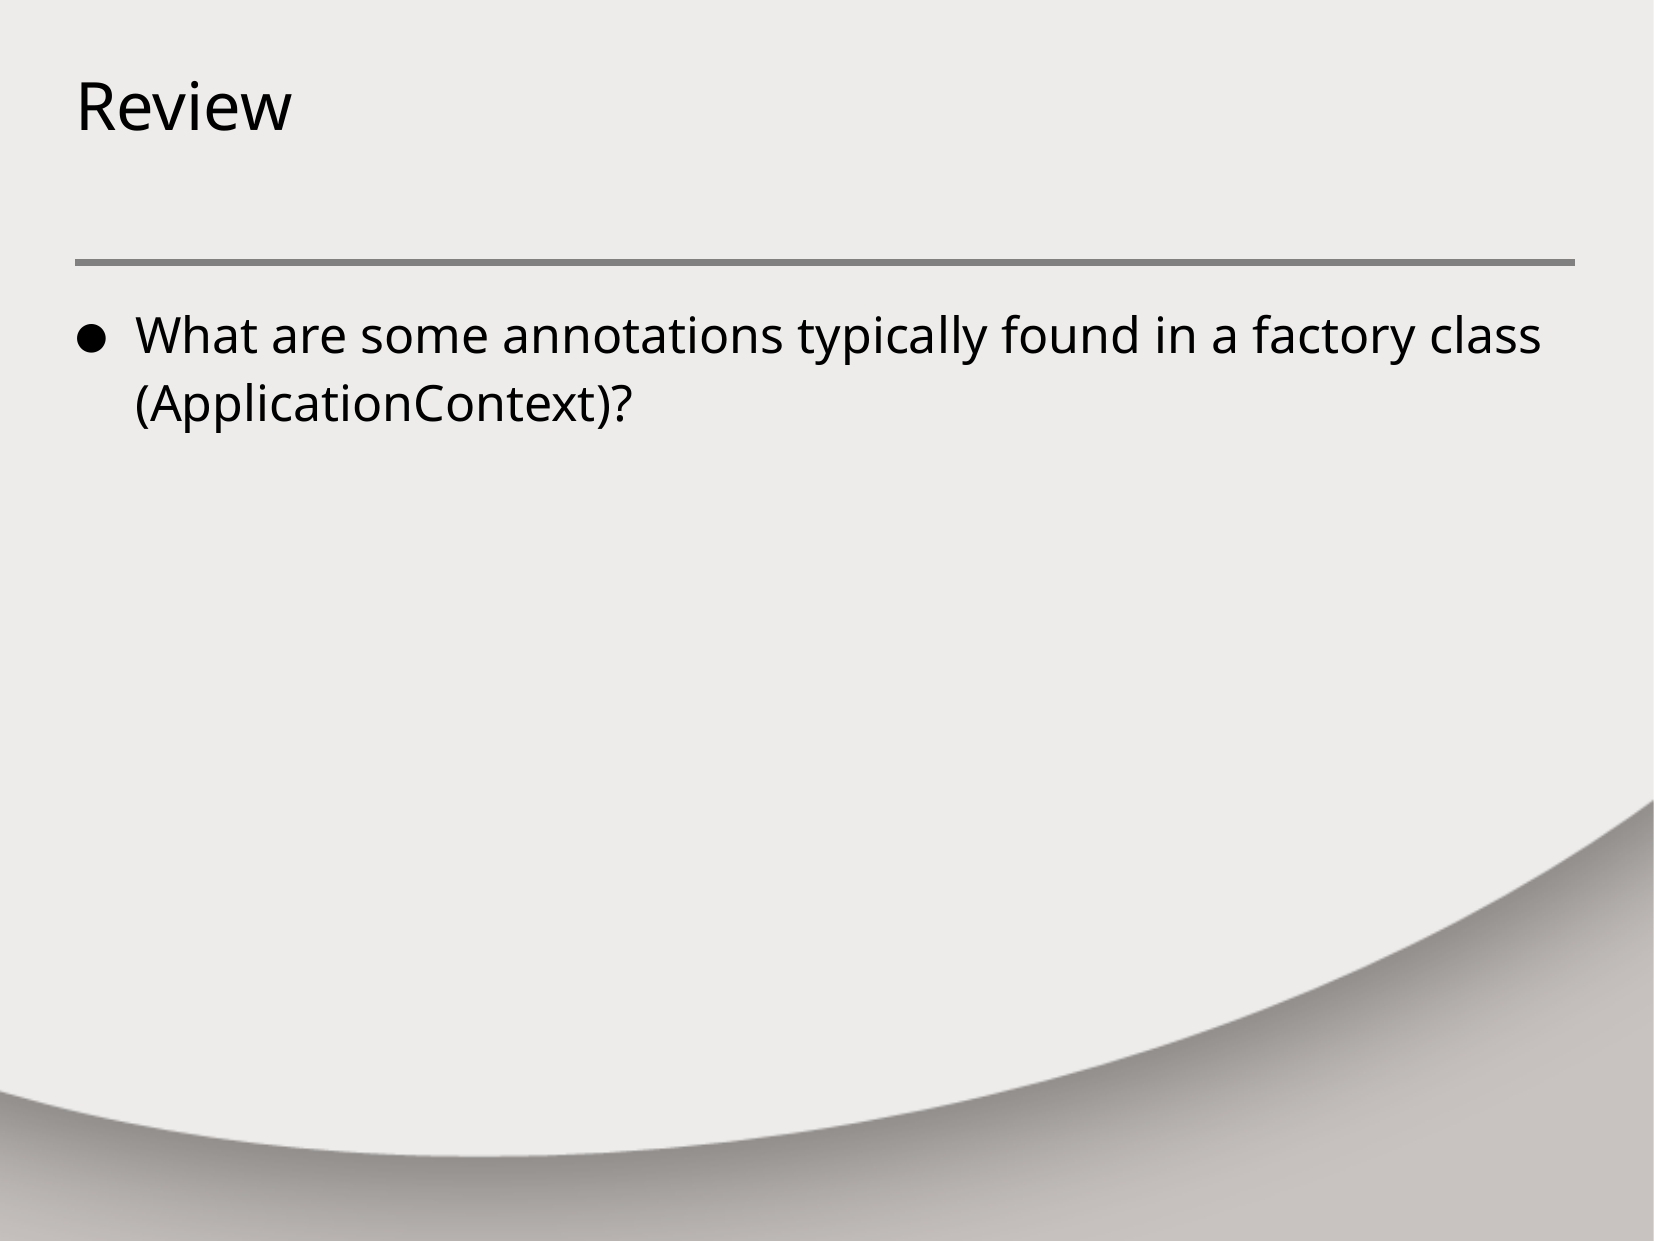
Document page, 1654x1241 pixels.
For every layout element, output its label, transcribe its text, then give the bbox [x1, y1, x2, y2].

picture [0, 0, 1654, 1241]
list What are some annotations typically found in a factory class (ApplicationContext)? [75, 300, 1576, 1163]
title Review [75, 75, 1576, 226]
